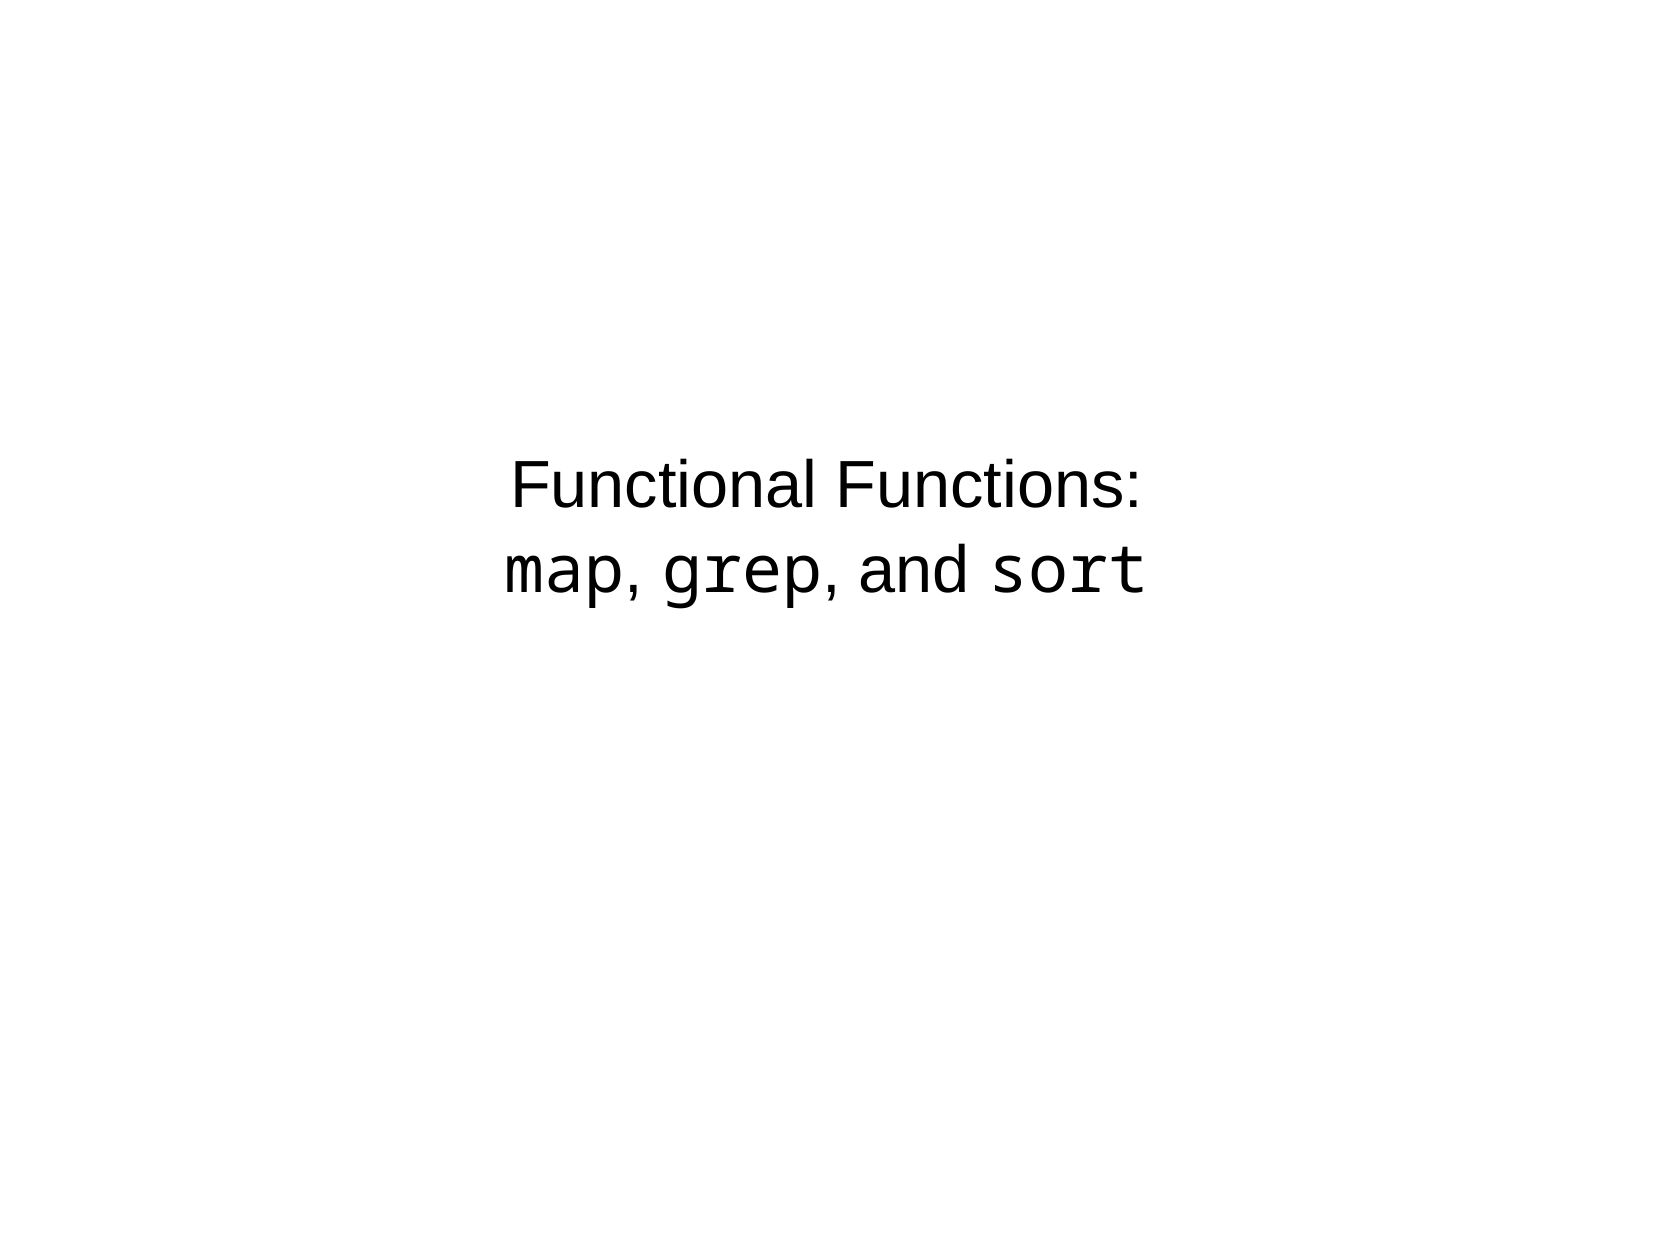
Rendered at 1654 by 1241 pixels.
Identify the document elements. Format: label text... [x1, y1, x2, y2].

subtitle Functional Functions: map, grep, and sort [82, 49, 1571, 1010]
